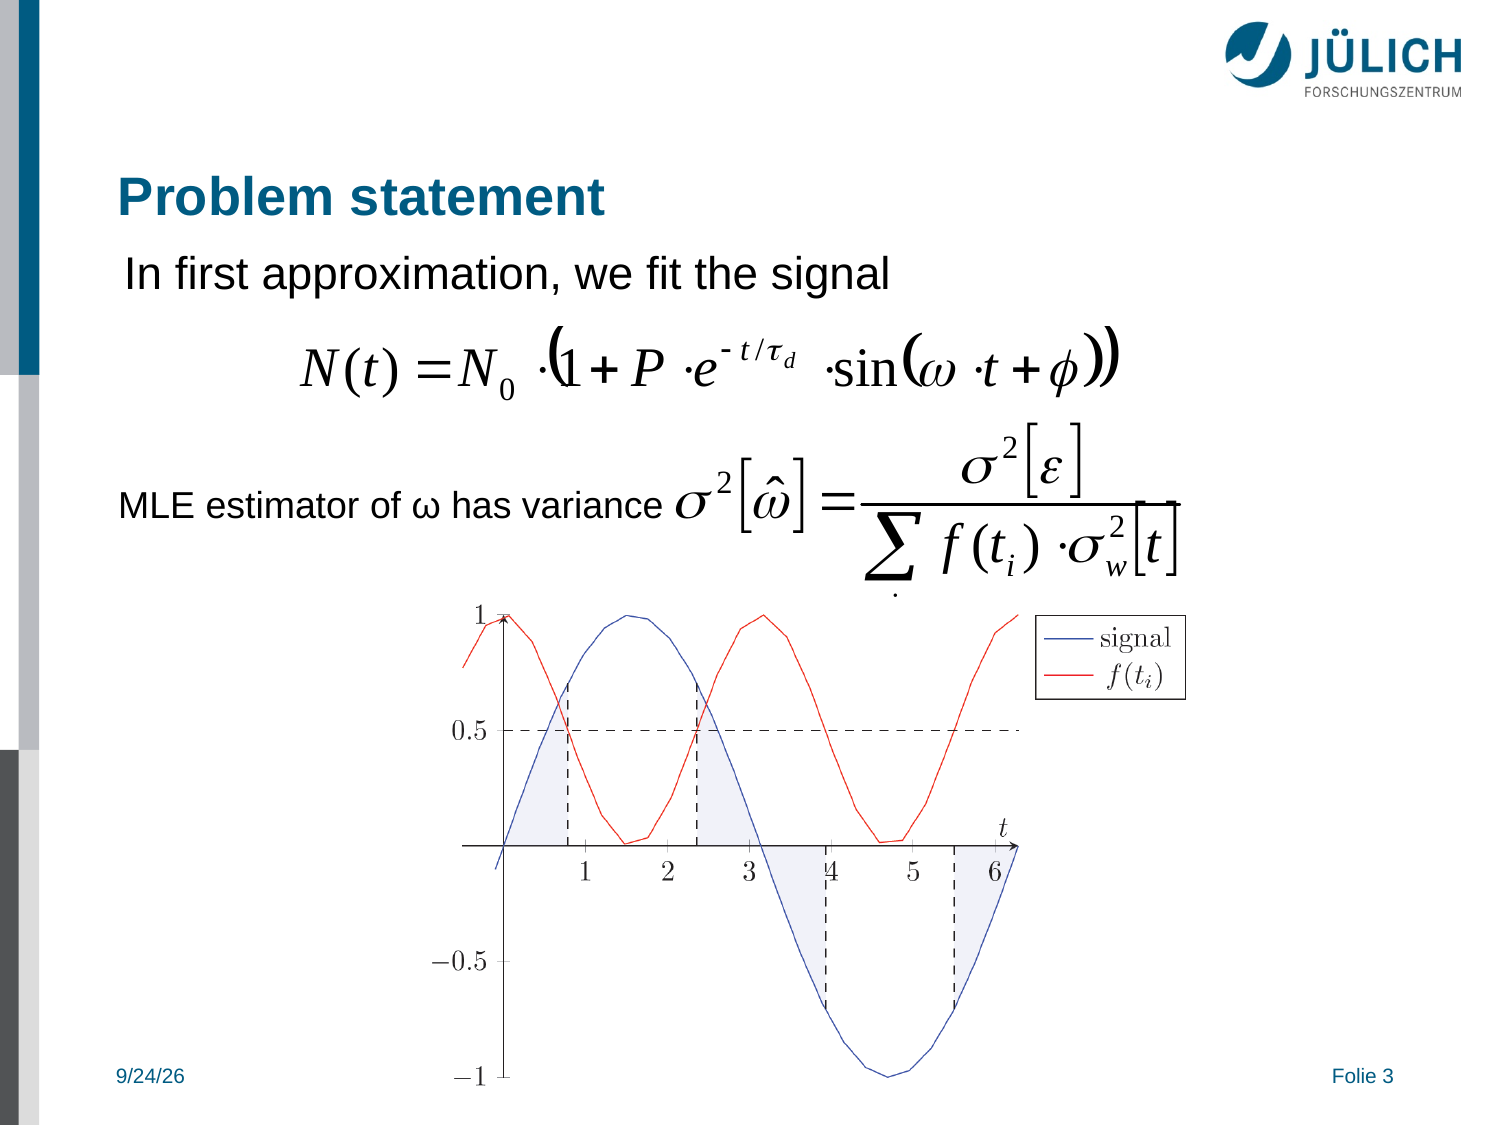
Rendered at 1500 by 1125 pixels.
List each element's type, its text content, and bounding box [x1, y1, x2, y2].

picture [421, 597, 1202, 1093]
title Problem statement [117, 99, 1393, 288]
chart [667, 420, 1194, 597]
picture [1224, 20, 1461, 97]
list In first approximation, we fit the signal [123, 243, 1399, 329]
text_box MLE estimator of ω has variance [103, 474, 667, 534]
chart [289, 326, 1121, 415]
